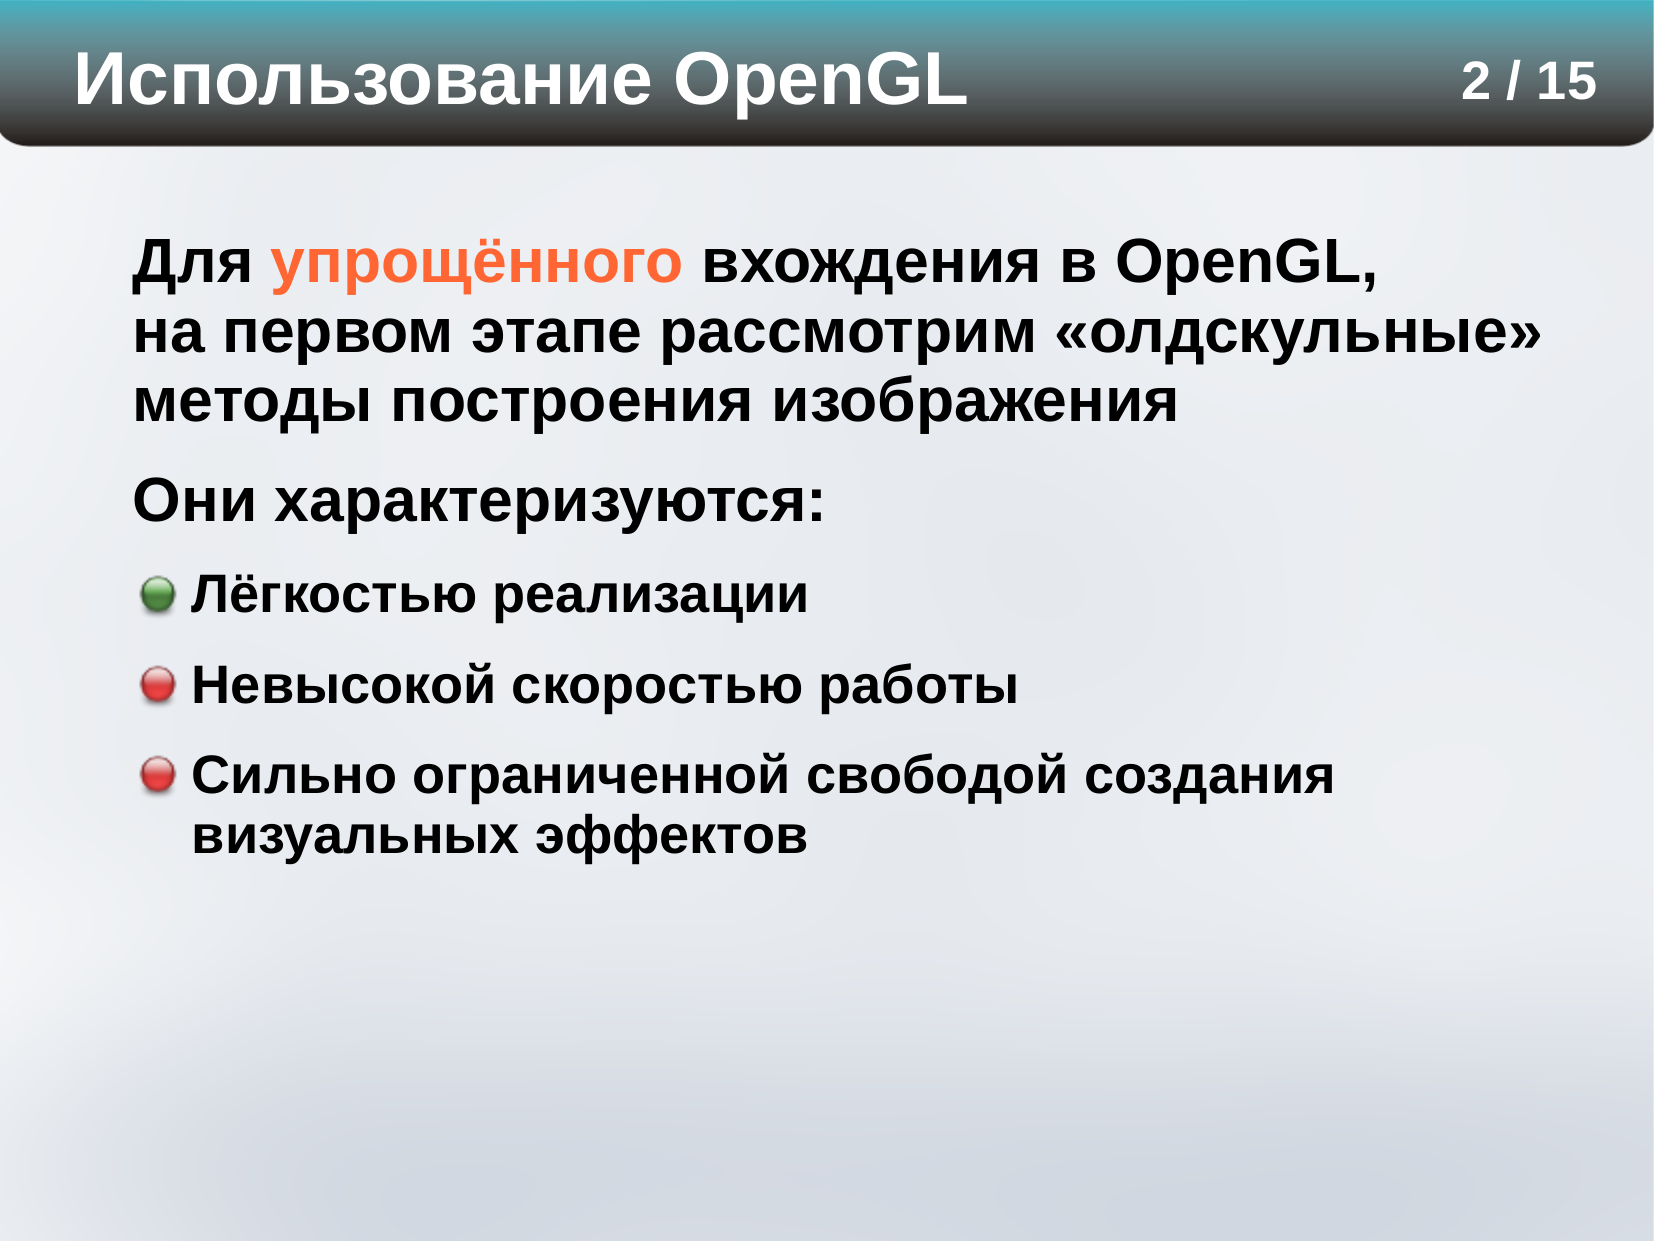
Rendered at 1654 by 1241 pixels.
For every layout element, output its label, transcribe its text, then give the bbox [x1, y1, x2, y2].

text_box Для упрощённого вхождения в OpenGL, на первом этапе рассмотрим «олдскульные» методы построения изображения Они характеризуются: Лёгкостью реализации Невысокой скоростью работы Сильно ограниченной свободой создания визуальных эффектов [118, 218, 1595, 873]
text_box <номер> / 15 [1446, 42, 1654, 179]
picture [0, 0, 1654, 1241]
text_box Использование OpenGL [59, 29, 1418, 129]
